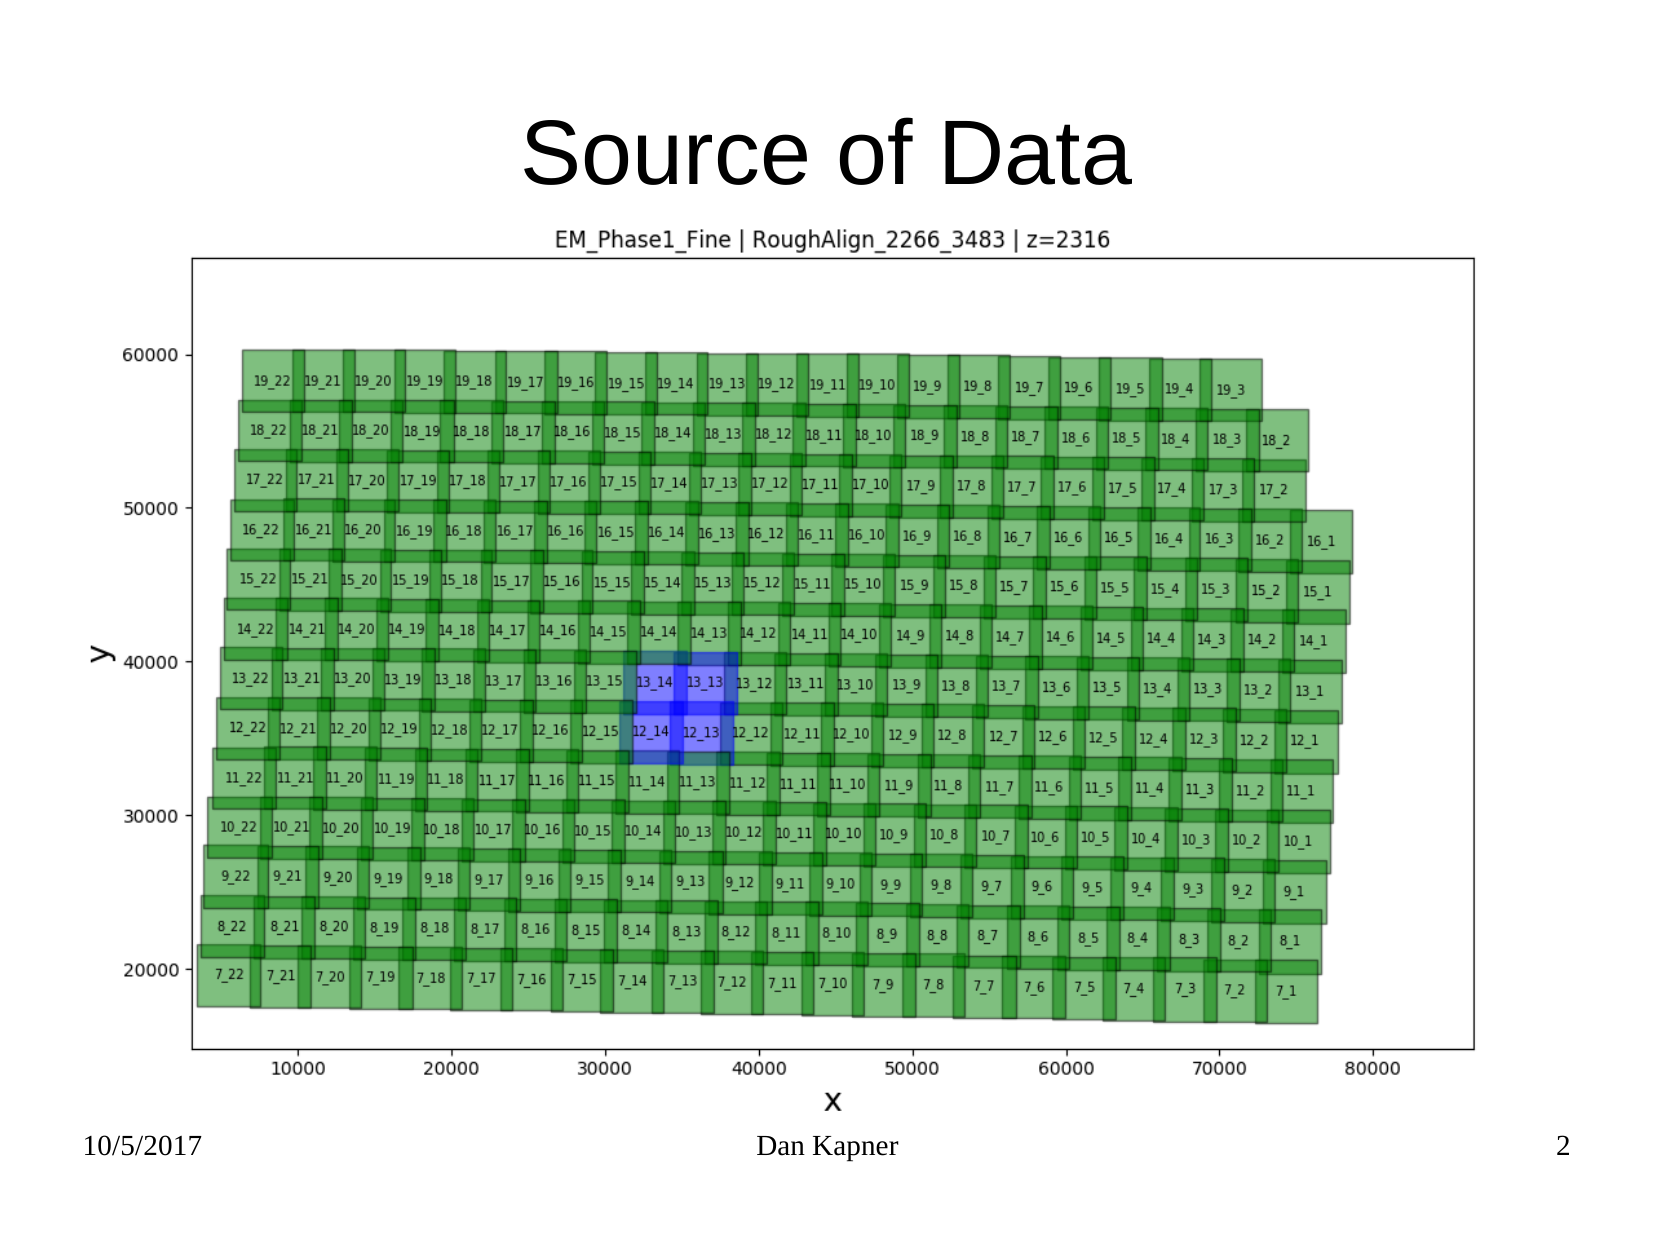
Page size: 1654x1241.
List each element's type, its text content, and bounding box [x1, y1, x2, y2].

picture [75, 220, 1546, 1111]
title Source of Data [82, 49, 1571, 257]
